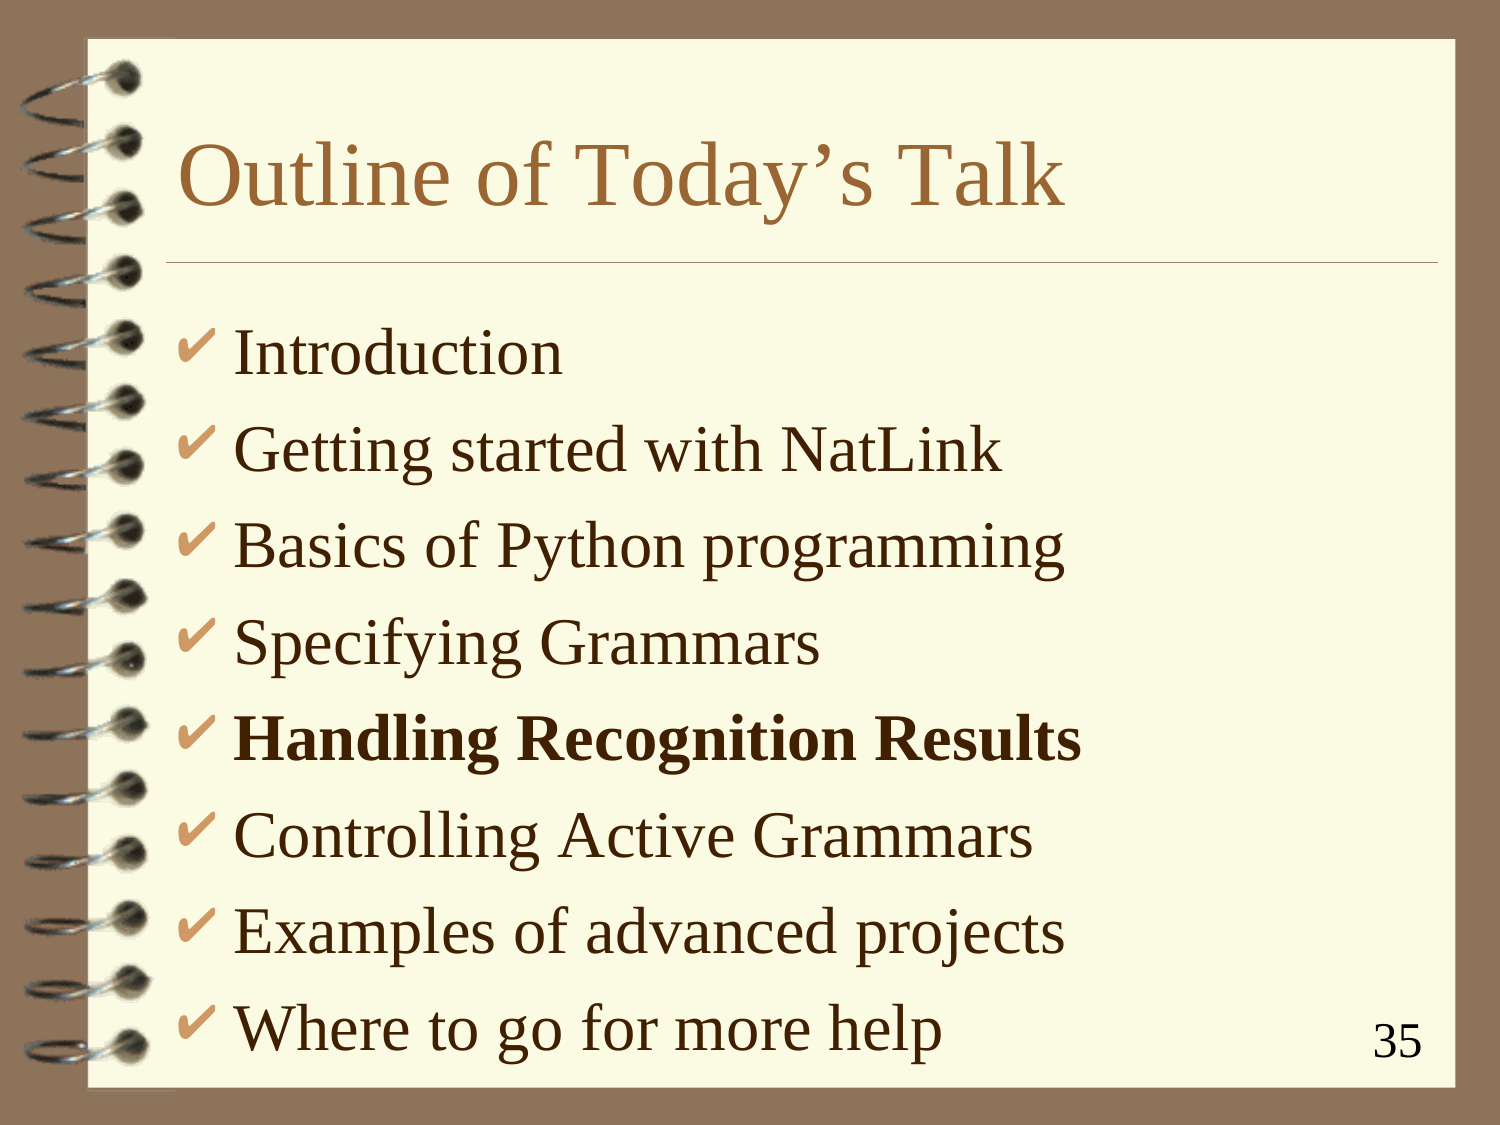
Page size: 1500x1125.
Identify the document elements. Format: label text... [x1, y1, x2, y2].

list Introduction Getting started with NatLink Basics of Python programming Specifying Grammars Handling Recognition Results Controlling Active Grammars Examples of advanced projects Where to go for more help [162, 299, 1438, 976]
title Outline of Today’s Talk [162, 74, 1438, 263]
picture [0, 0, 175, 1125]
